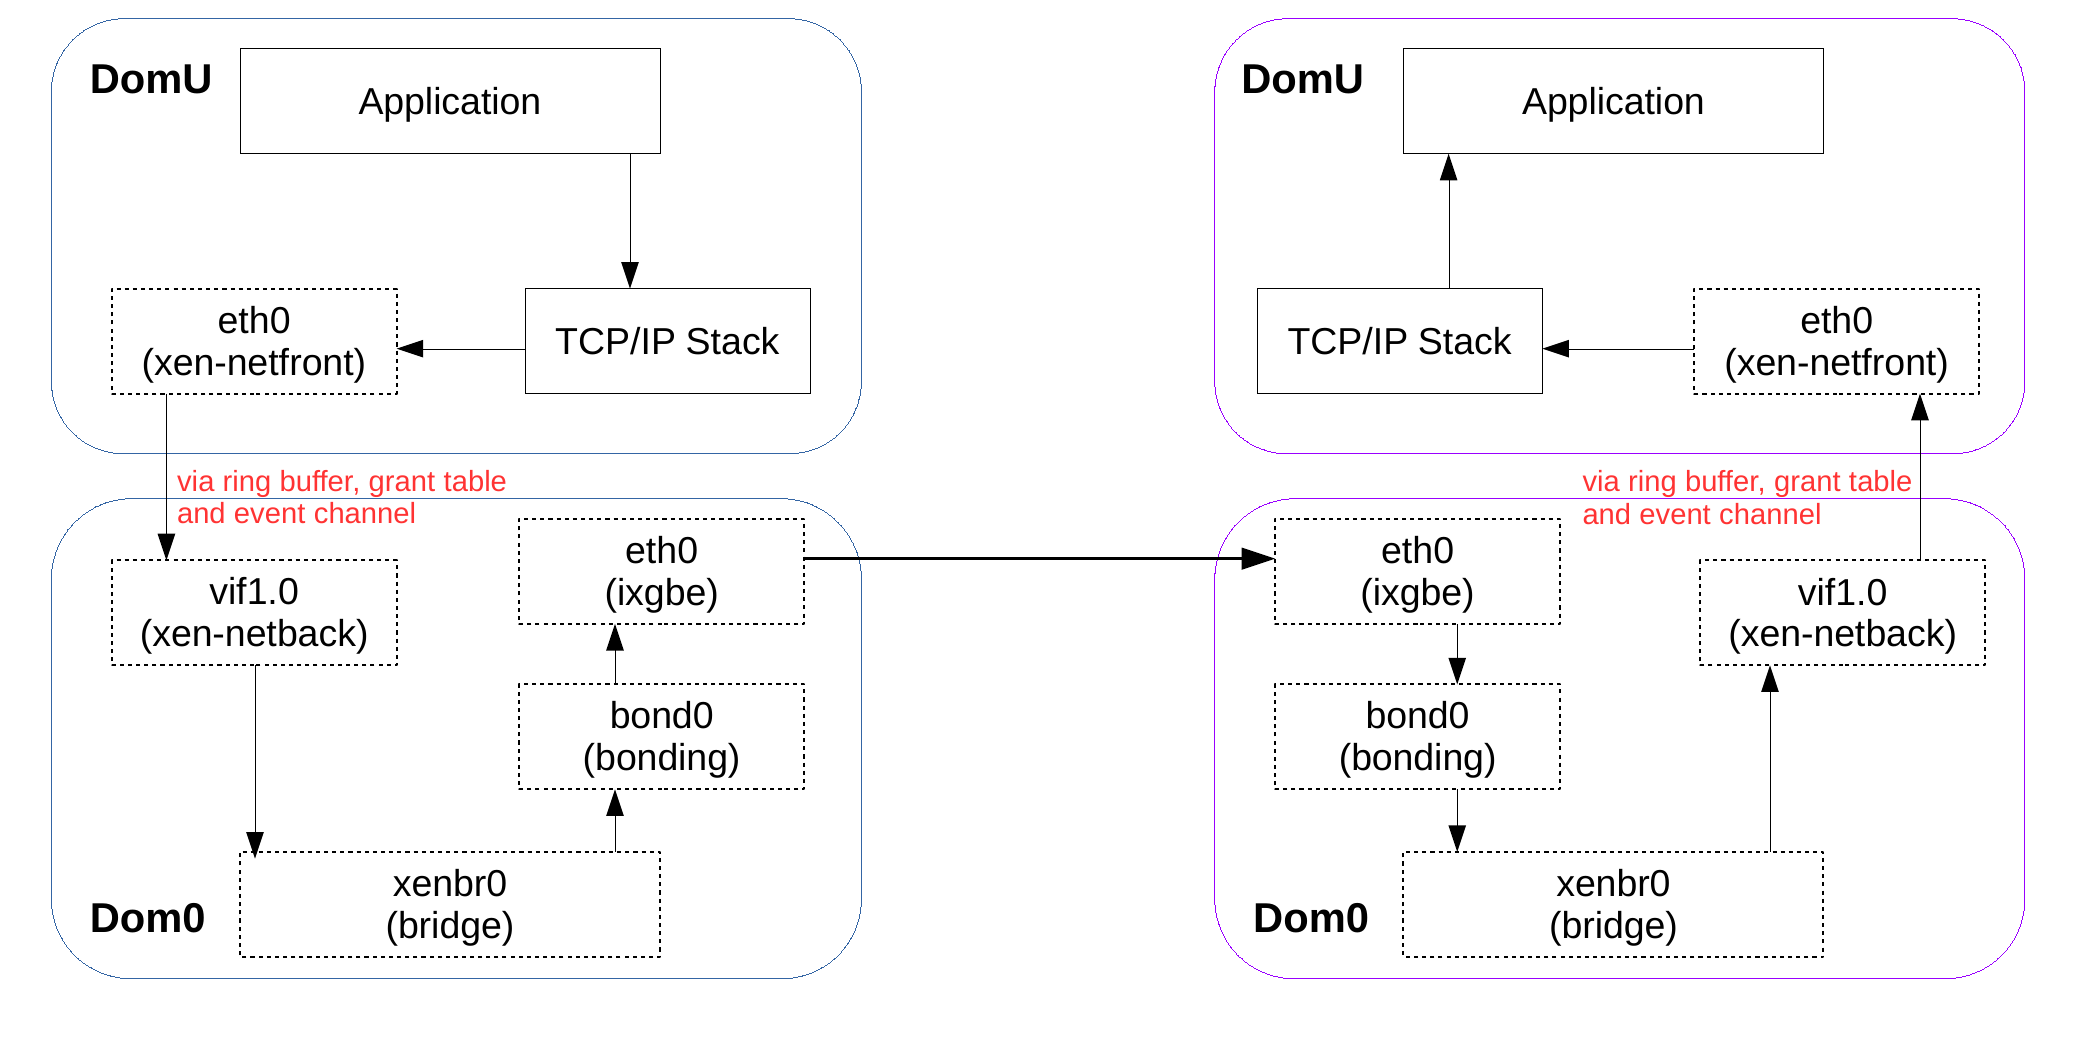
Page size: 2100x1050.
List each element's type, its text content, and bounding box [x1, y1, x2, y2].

text_box vif1.0 (xen-netback) [111, 560, 397, 666]
text_box bond0 (bonding) [519, 684, 805, 790]
text_box xenbr0 (bridge) [240, 851, 661, 957]
text_box [1214, 18, 2025, 454]
text_box Dom0 [75, 887, 221, 949]
text_box eth0 (xen-netfront) [1694, 288, 1980, 394]
text_box [167, 538, 615, 851]
text_box [523, 498, 859, 557]
text_box Dom0 [1238, 887, 1385, 949]
text_box [51, 18, 862, 454]
text_box [1217, 498, 1920, 851]
text_box eth0 (ixgbe) [1275, 519, 1561, 625]
text_box [1214, 498, 2025, 979]
text_box eth0 (xen-netfront) [111, 288, 397, 394]
text_box via ring buffer, grant table and event channel [1567, 457, 1928, 538]
text_box xenbr0 (bridge) [1403, 851, 1824, 957]
text_box bond0 (bonding) [1275, 684, 1561, 790]
text_box via ring buffer, grant table and event channel [162, 457, 523, 538]
text_box TCP/IP Stack [525, 288, 811, 394]
text_box Application [1403, 48, 1824, 154]
text_box TCP/IP Stack [1257, 288, 1543, 394]
text_box vif1.0 (xen-netback) [1700, 560, 1986, 666]
text_box Application [240, 48, 661, 154]
text_box eth0 (ixgbe) [519, 518, 805, 624]
text_box [51, 498, 862, 979]
text_box DomU [1226, 48, 1392, 111]
text_box DomU [75, 48, 241, 111]
